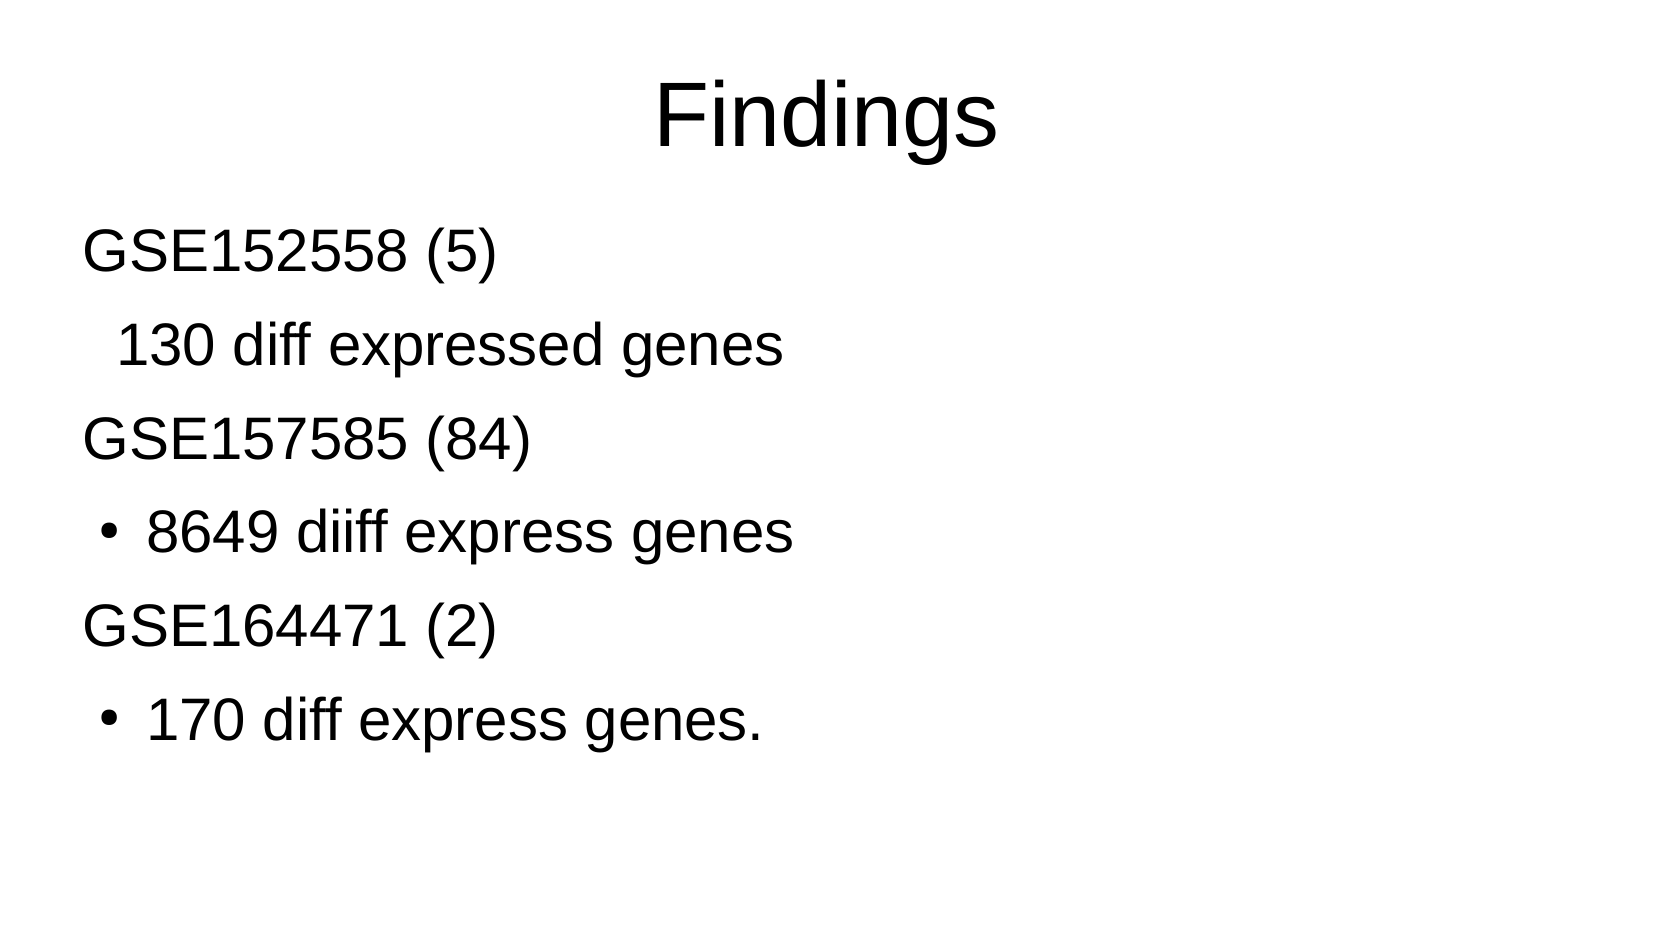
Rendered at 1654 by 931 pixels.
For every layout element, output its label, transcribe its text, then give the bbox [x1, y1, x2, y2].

title Findings [82, 37, 1571, 193]
list GSE152558 (5) 130 diff expressed genes GSE157585 (84) 8649 diiff express genes GSE164471 (2) 170 diff express genes. [82, 217, 1571, 758]
